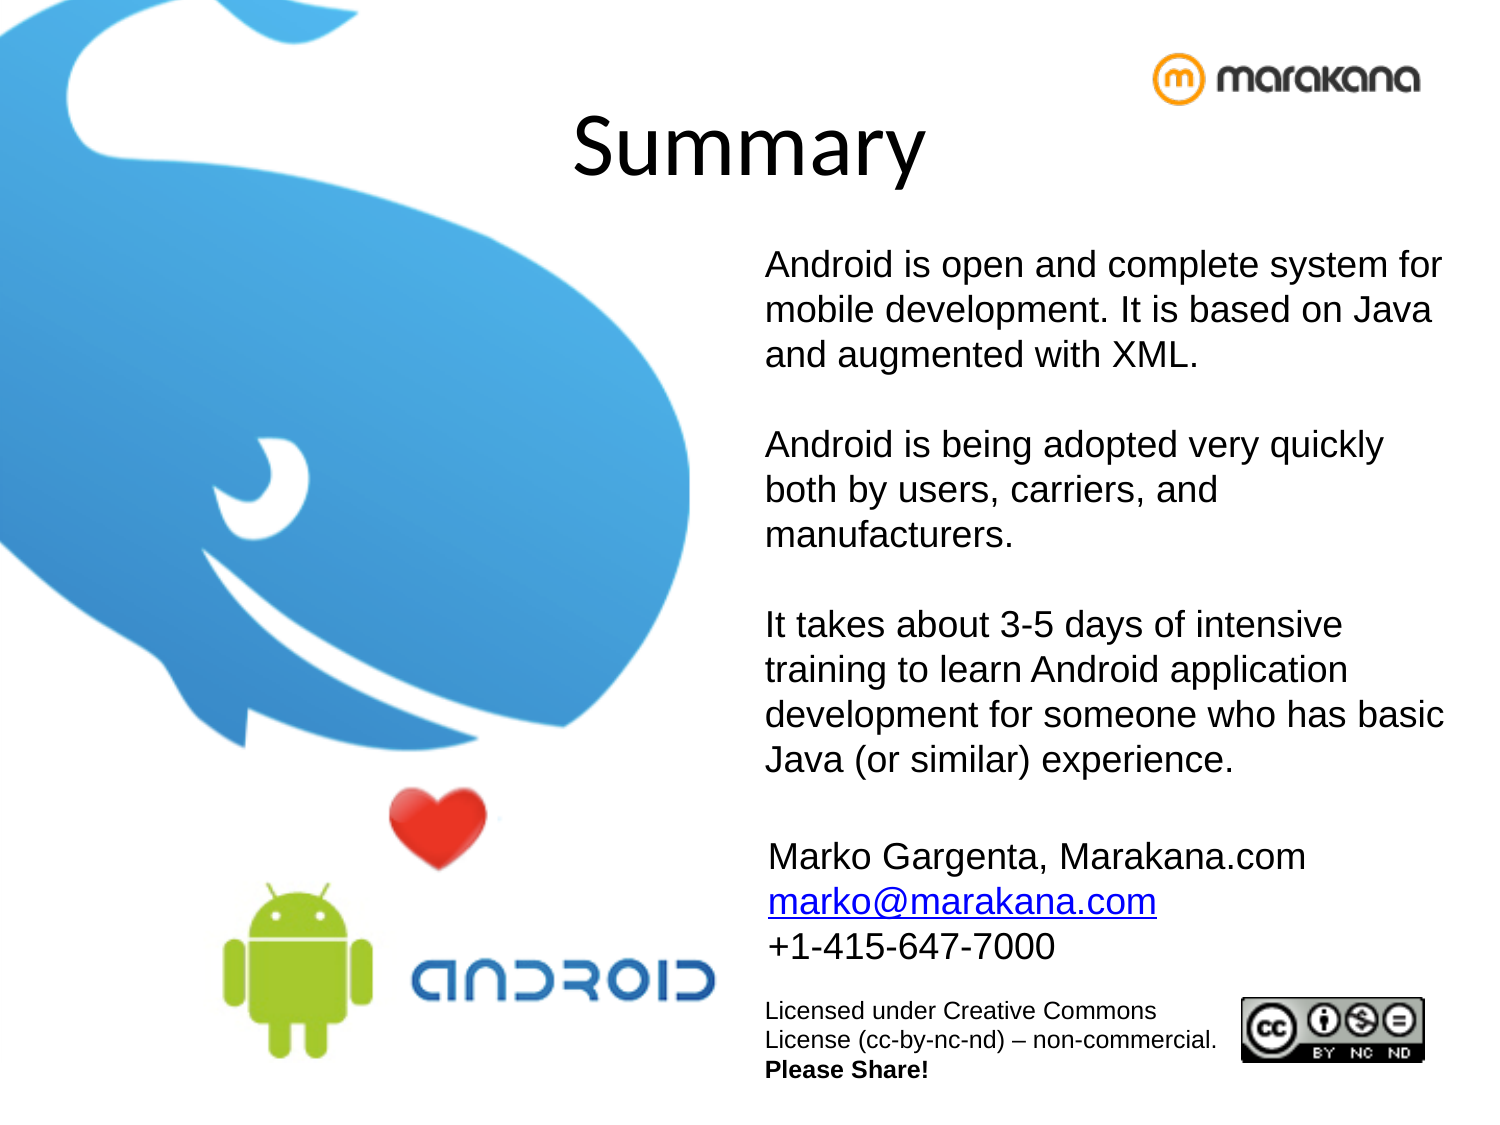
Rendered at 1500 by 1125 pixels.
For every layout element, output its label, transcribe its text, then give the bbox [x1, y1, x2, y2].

title Summary [75, 45, 1425, 233]
picture [0, 0, 738, 1063]
text_box Marko Gargenta, Marakana.com marko@marakana.com +1-415-647-7000 [753, 824, 1322, 975]
text_box Licensed under Creative Commons License (cc-by-nc-nd) – non-commercial. Please Share! [749, 986, 1242, 1092]
text_box Android is open and complete system for mobile development. It is based on Java and augmented with XML. Android is being adopted very quickly both by users, carriers, and manufacturers. It takes about 3-5 days of intensive training to learn Android application development for someone who has basic Java (or similar) experience. [750, 232, 1463, 788]
picture [1241, 997, 1425, 1063]
